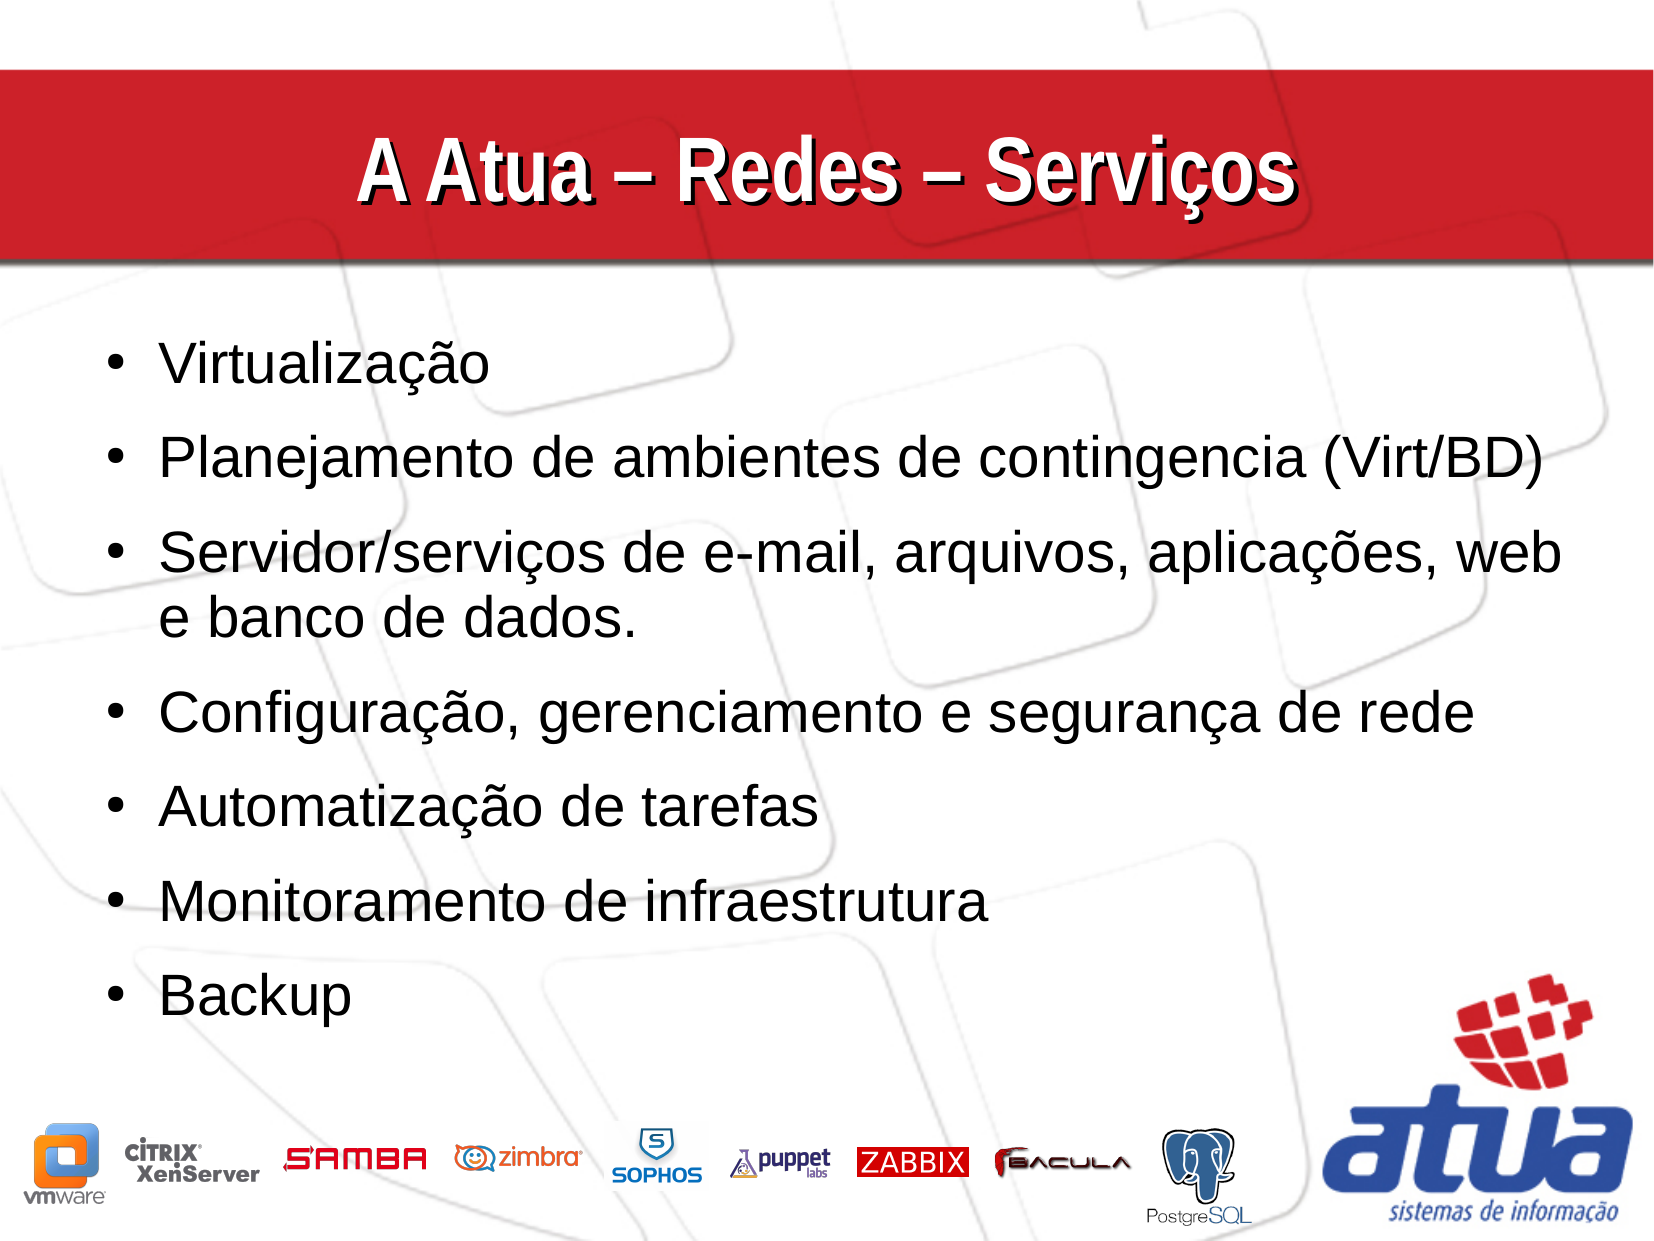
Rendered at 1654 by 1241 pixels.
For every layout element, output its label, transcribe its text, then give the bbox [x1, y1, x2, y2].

list Virtualização Planejamento de ambientes de contingencia (Virt/BD) Servidor/serviços de e-mail, arquivos, aplicações, web e banco de dados. Configuração, gerenciamento e segurança de rede Automatização de tarefas Monitoramento de infraestrutura Backup [87, 330, 1612, 1171]
picture [0, 0, 1654, 1241]
title A Atua – Redes – Serviços [82, 64, 1571, 272]
